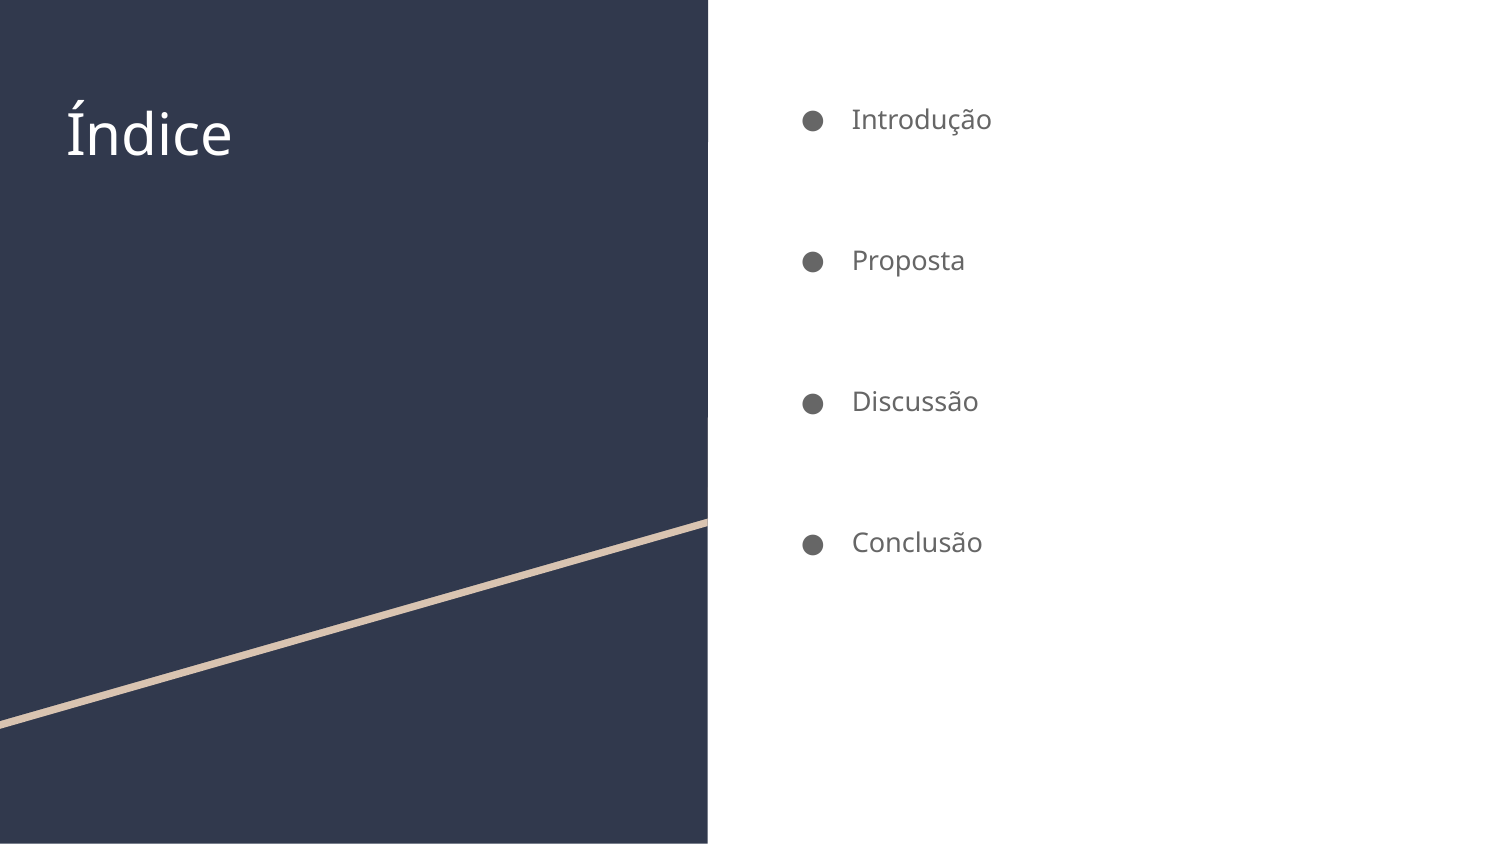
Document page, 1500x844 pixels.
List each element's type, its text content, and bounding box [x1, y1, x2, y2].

title Índice [51, 82, 660, 494]
list Introdução Proposta Discussão Conclusão [761, 82, 1446, 755]
